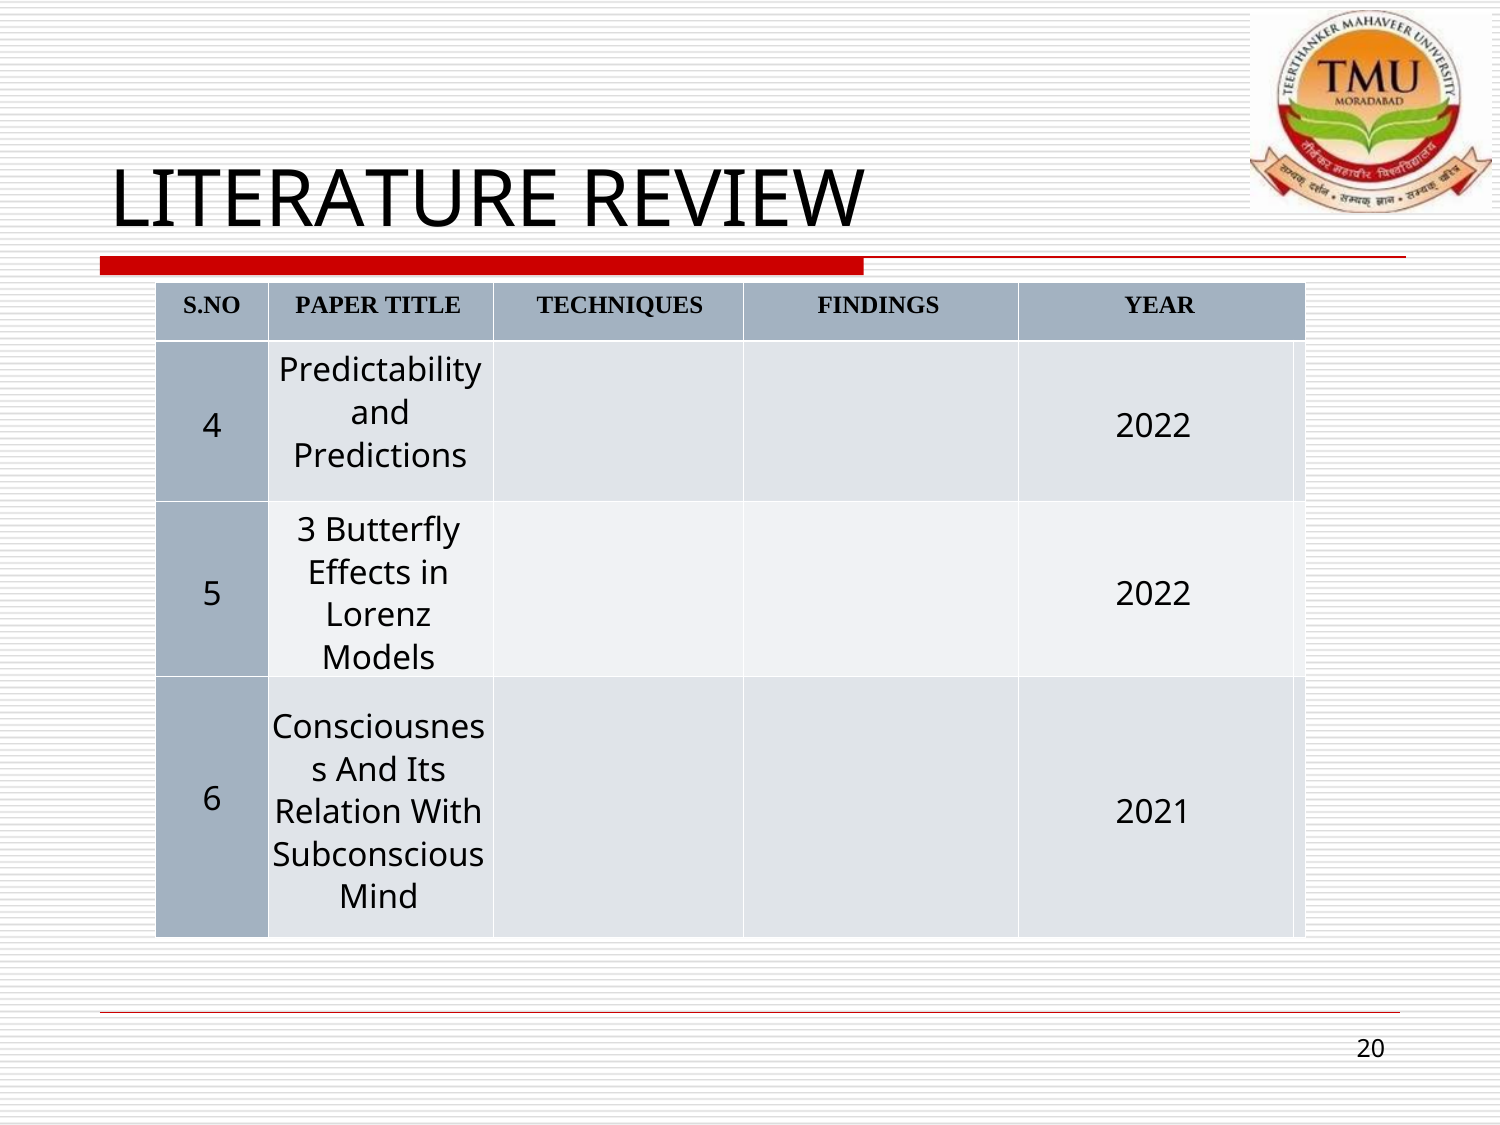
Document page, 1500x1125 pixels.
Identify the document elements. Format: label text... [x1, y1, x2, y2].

table_cell [1294, 677, 1305, 937]
list [99, 388, 1413, 953]
table_header TECHNIQUES [494, 283, 743, 340]
table_cell [744, 677, 1018, 937]
table_header FINDINGS [744, 283, 1018, 340]
table_cell [1294, 342, 1305, 501]
table_cell 2022 [1019, 342, 1293, 501]
text_box <number> [1074, 1024, 1401, 1103]
table_cell Consciousness And Its Relation With Subconscious Mind [269, 677, 493, 937]
table_cell [494, 342, 743, 501]
table_cell [1294, 502, 1305, 676]
picture [0, 0, 1500, 1125]
table_cell Predictability and Predictions [269, 342, 493, 501]
table_cell [494, 677, 743, 937]
table_header S.NO [156, 283, 268, 340]
table_cell 6 [156, 677, 268, 937]
table_cell 2021 [1019, 677, 1293, 937]
table_cell 2022 [1019, 502, 1293, 676]
table_cell [494, 502, 743, 676]
table_header PAPER TITLE [269, 283, 493, 340]
table_cell [744, 502, 1018, 676]
table_cell 5 [156, 502, 268, 676]
table_cell 3 Butterfly Effects in Lorenz Models [269, 502, 493, 676]
table_cell [744, 342, 1018, 501]
title LITERATURE REVIEW [94, 50, 1407, 250]
table_cell 4 [156, 342, 268, 501]
table_header YEAR [1019, 283, 1305, 340]
